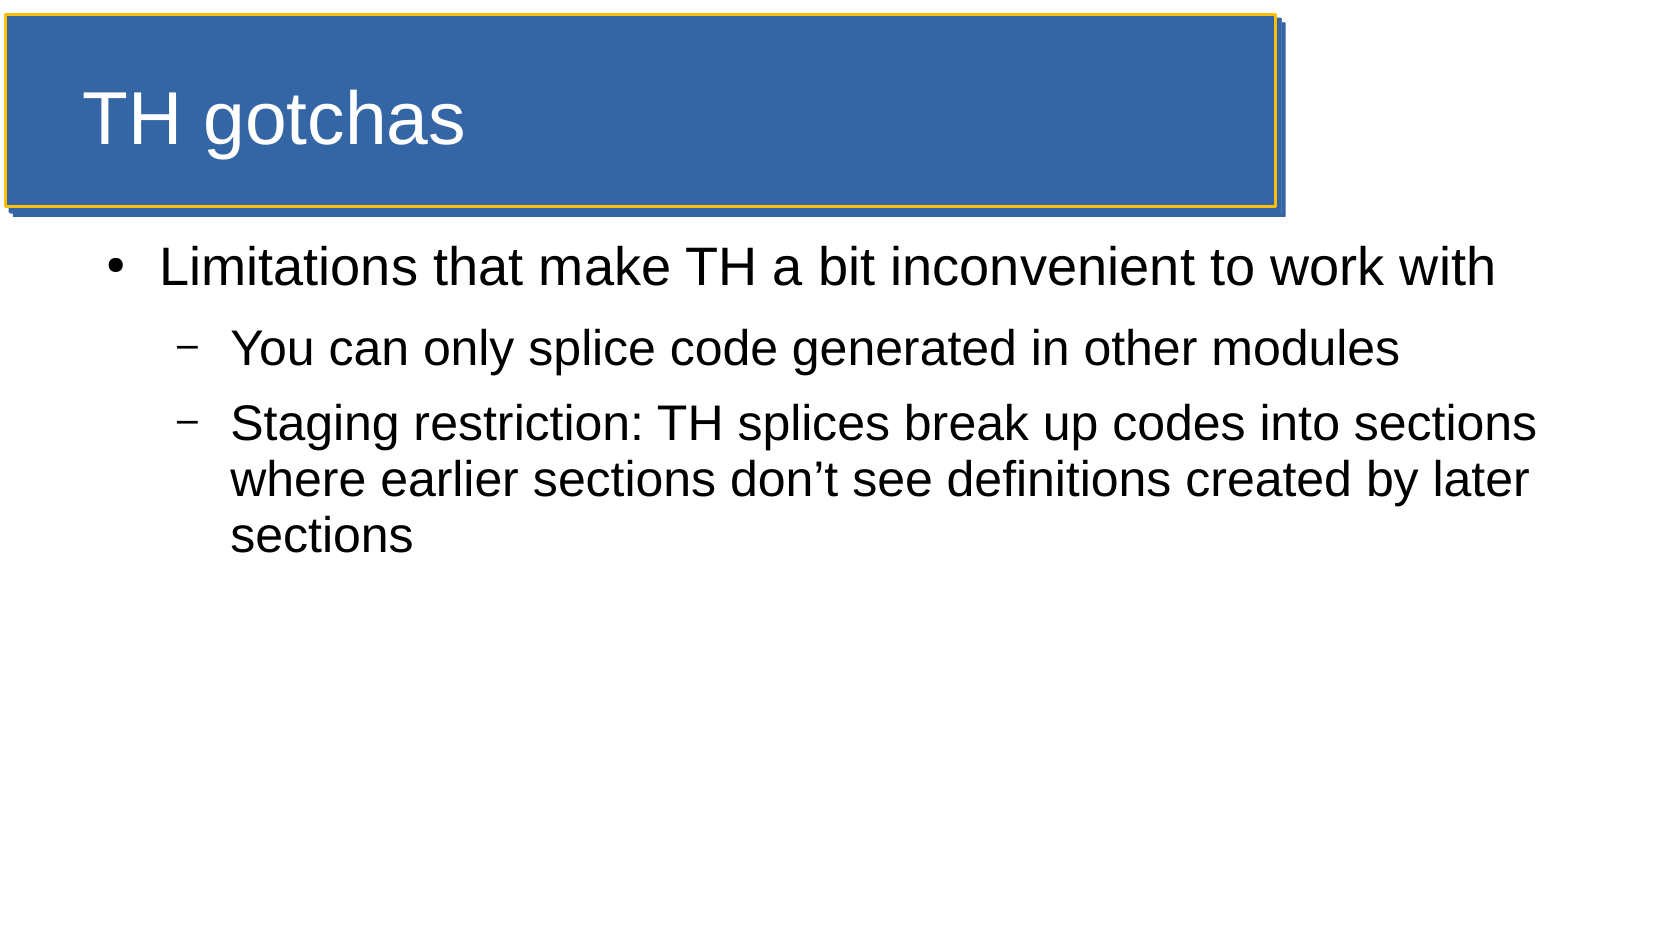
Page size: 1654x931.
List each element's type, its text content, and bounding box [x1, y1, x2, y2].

title TH gotchas [82, 44, 1235, 192]
list Limitations that make TH a bit inconvenient to work with You can only splice code generated in other modules Staging restriction: TH splices break up codes into sections where earlier sections don’t see definitions created by later sections [88, 236, 1565, 798]
